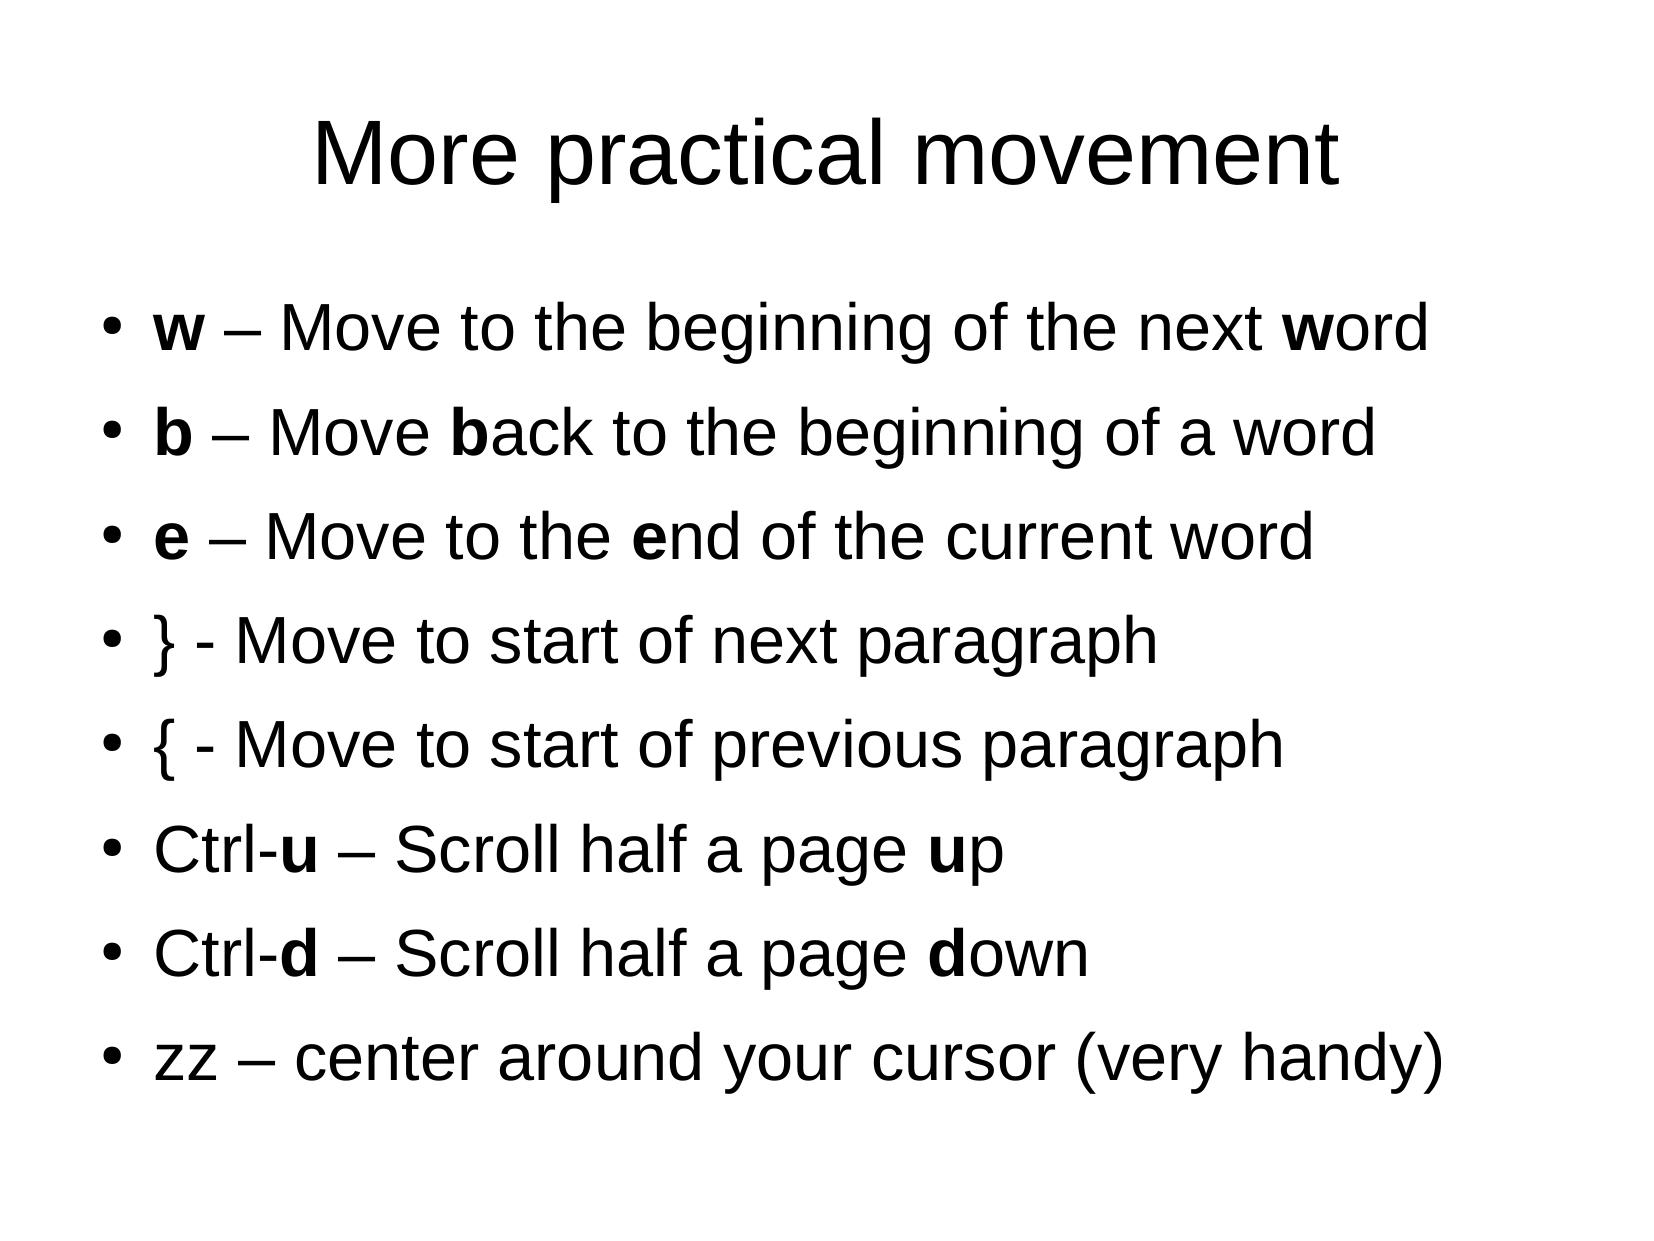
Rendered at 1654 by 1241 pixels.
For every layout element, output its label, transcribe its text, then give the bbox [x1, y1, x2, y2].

title More practical movement [82, 49, 1571, 257]
list w – Move to the beginning of the next word b – Move back to the beginning of a word e – Move to the end of the current word } - Move to start of next paragraph { - Move to start of previous paragraph Ctrl-u – Scroll half a page up Ctrl-d – Scroll half a page down zz – center around your cursor (very handy) [82, 290, 1538, 1170]
